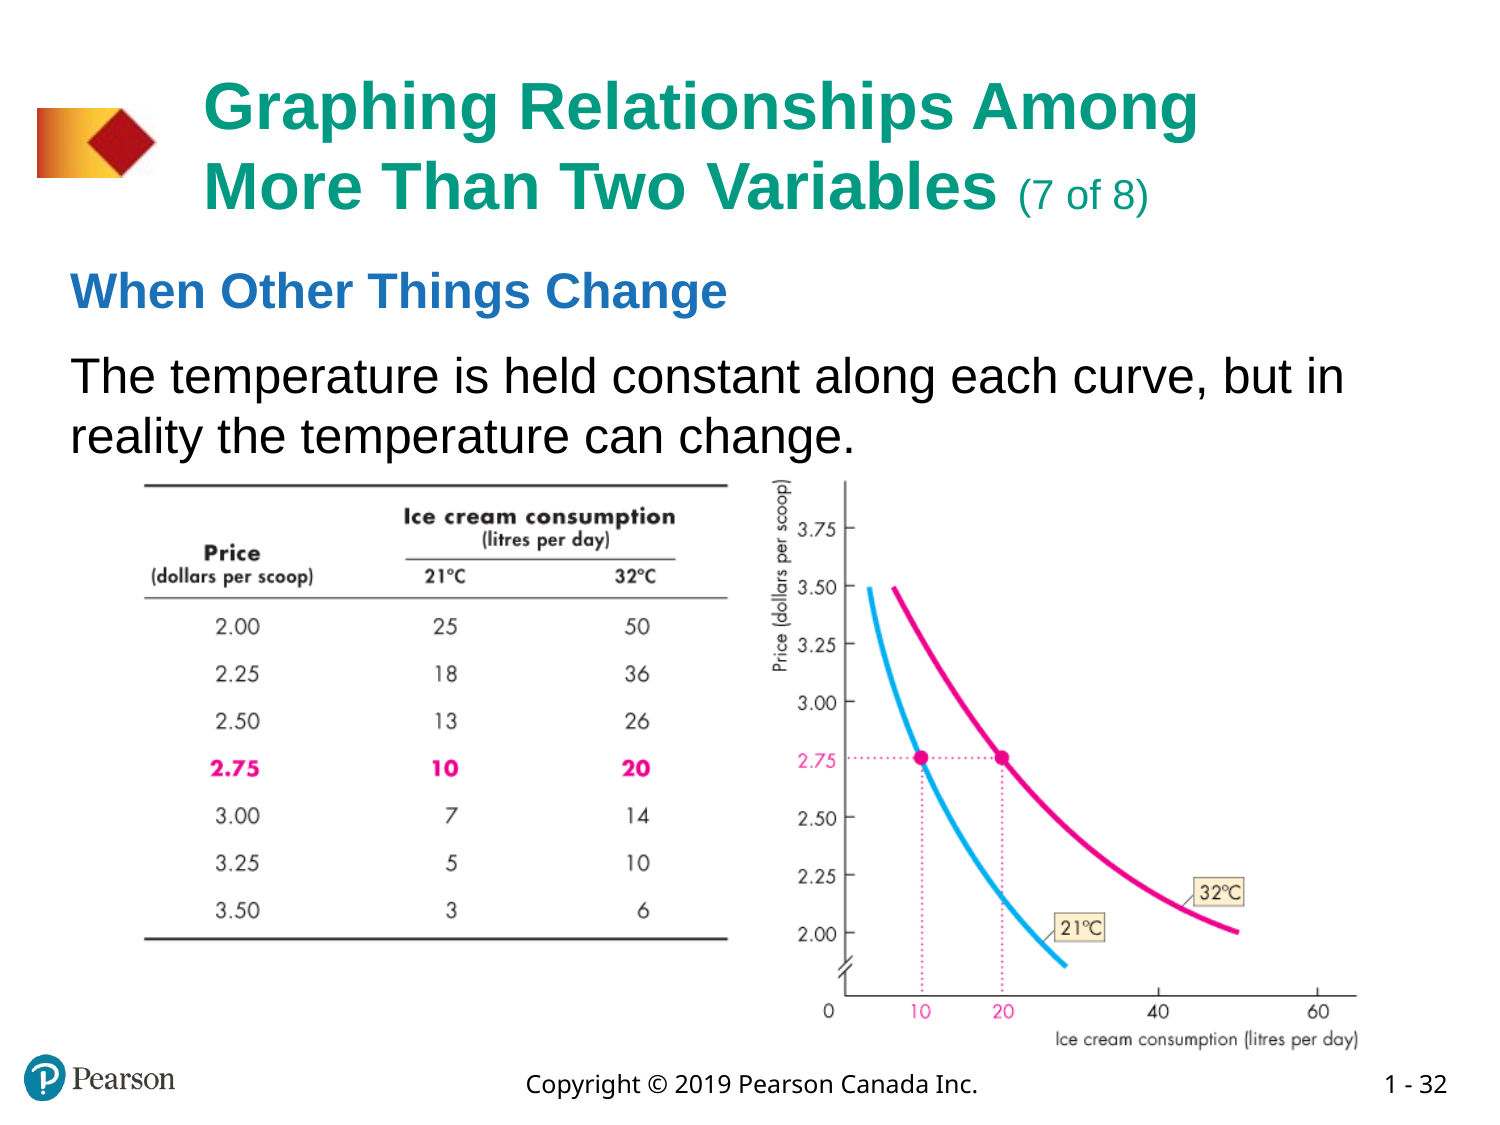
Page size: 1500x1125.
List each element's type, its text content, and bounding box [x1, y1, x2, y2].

picture [49, 475, 1368, 1101]
picture [24, 1054, 43, 1074]
title Graphing Relationships Among More Than Two Variables (7 of 8) [188, 50, 1364, 236]
picture [31, 1063, 59, 1095]
picture [37, 108, 157, 178]
list When Other Things Change The temperature is held constant along each curve, but in reality the temperature can change. [37, 250, 1463, 468]
picture [24, 1084, 35, 1101]
